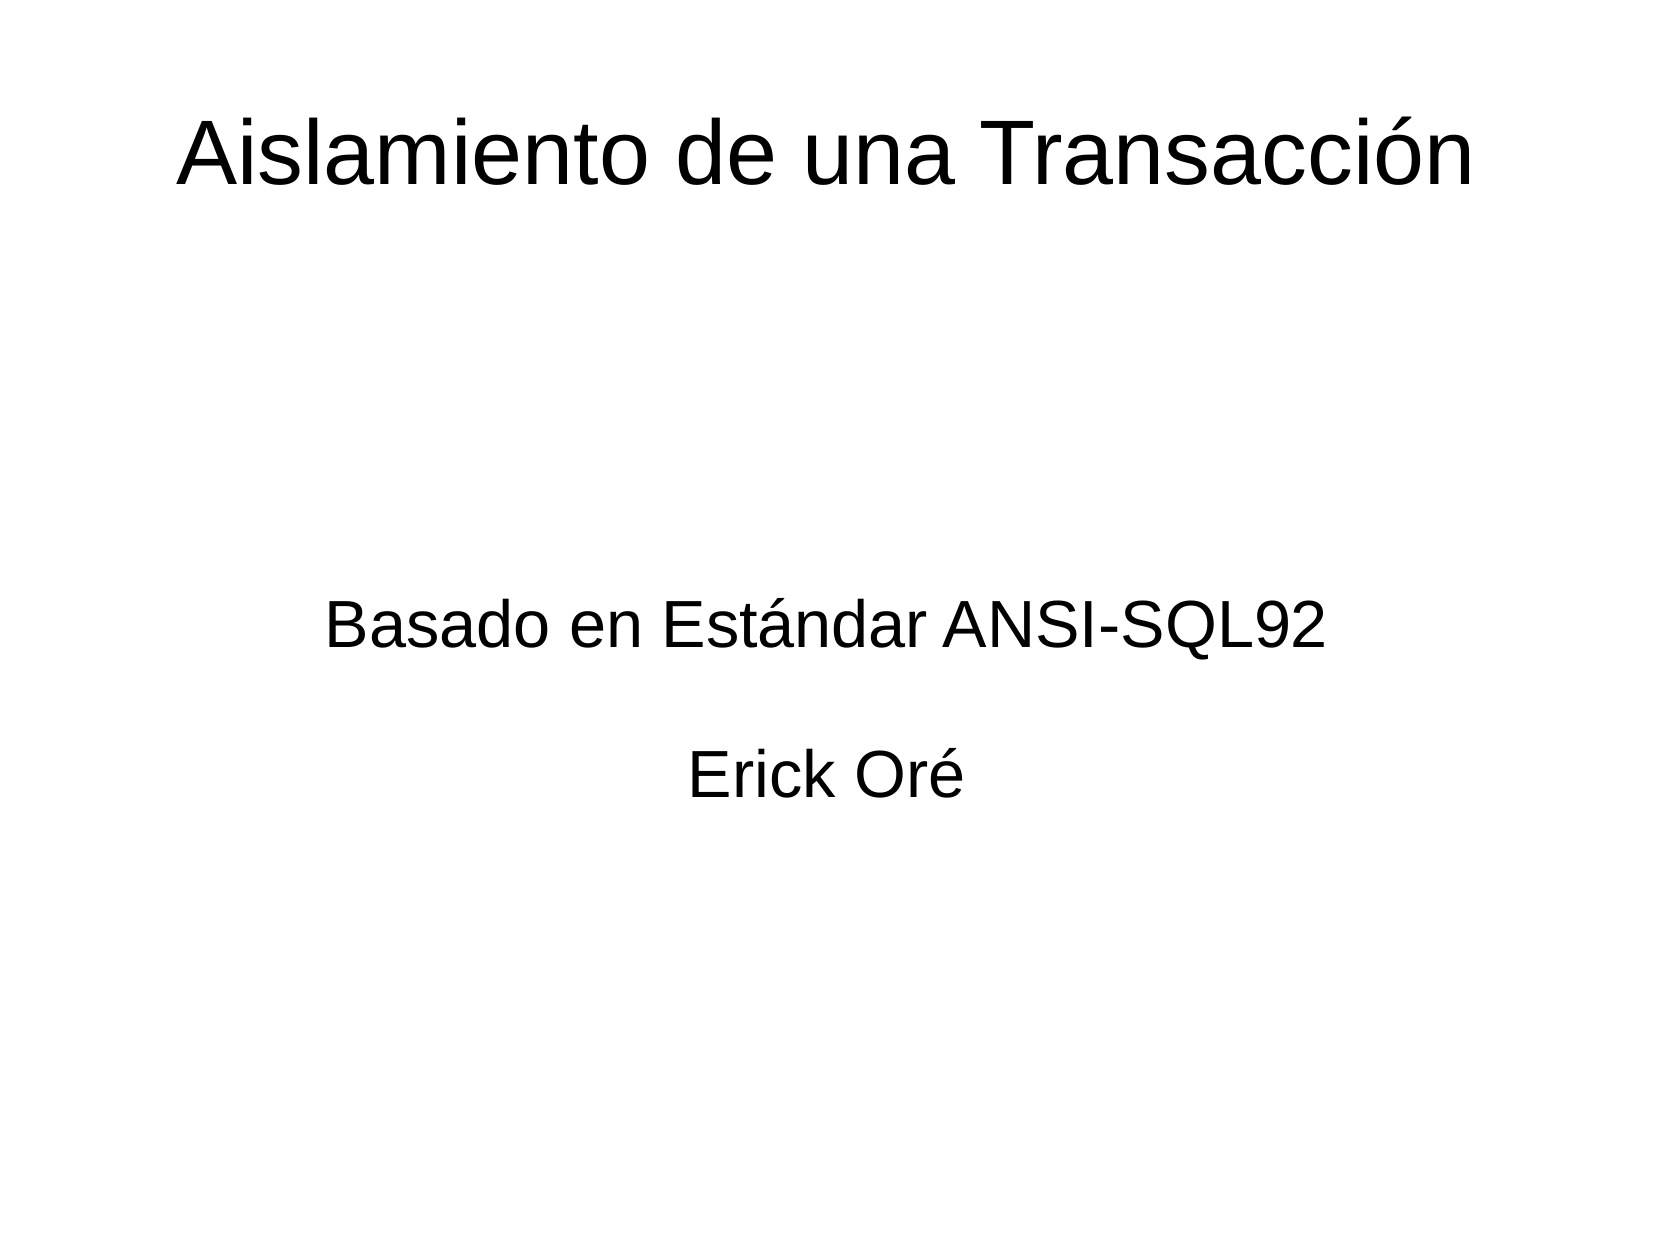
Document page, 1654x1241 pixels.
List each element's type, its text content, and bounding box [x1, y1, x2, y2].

subtitle Basado en Estándar ANSI-SQL92 Erick Oré [82, 290, 1571, 1109]
title Aislamiento de una Transacción [82, 49, 1571, 257]
